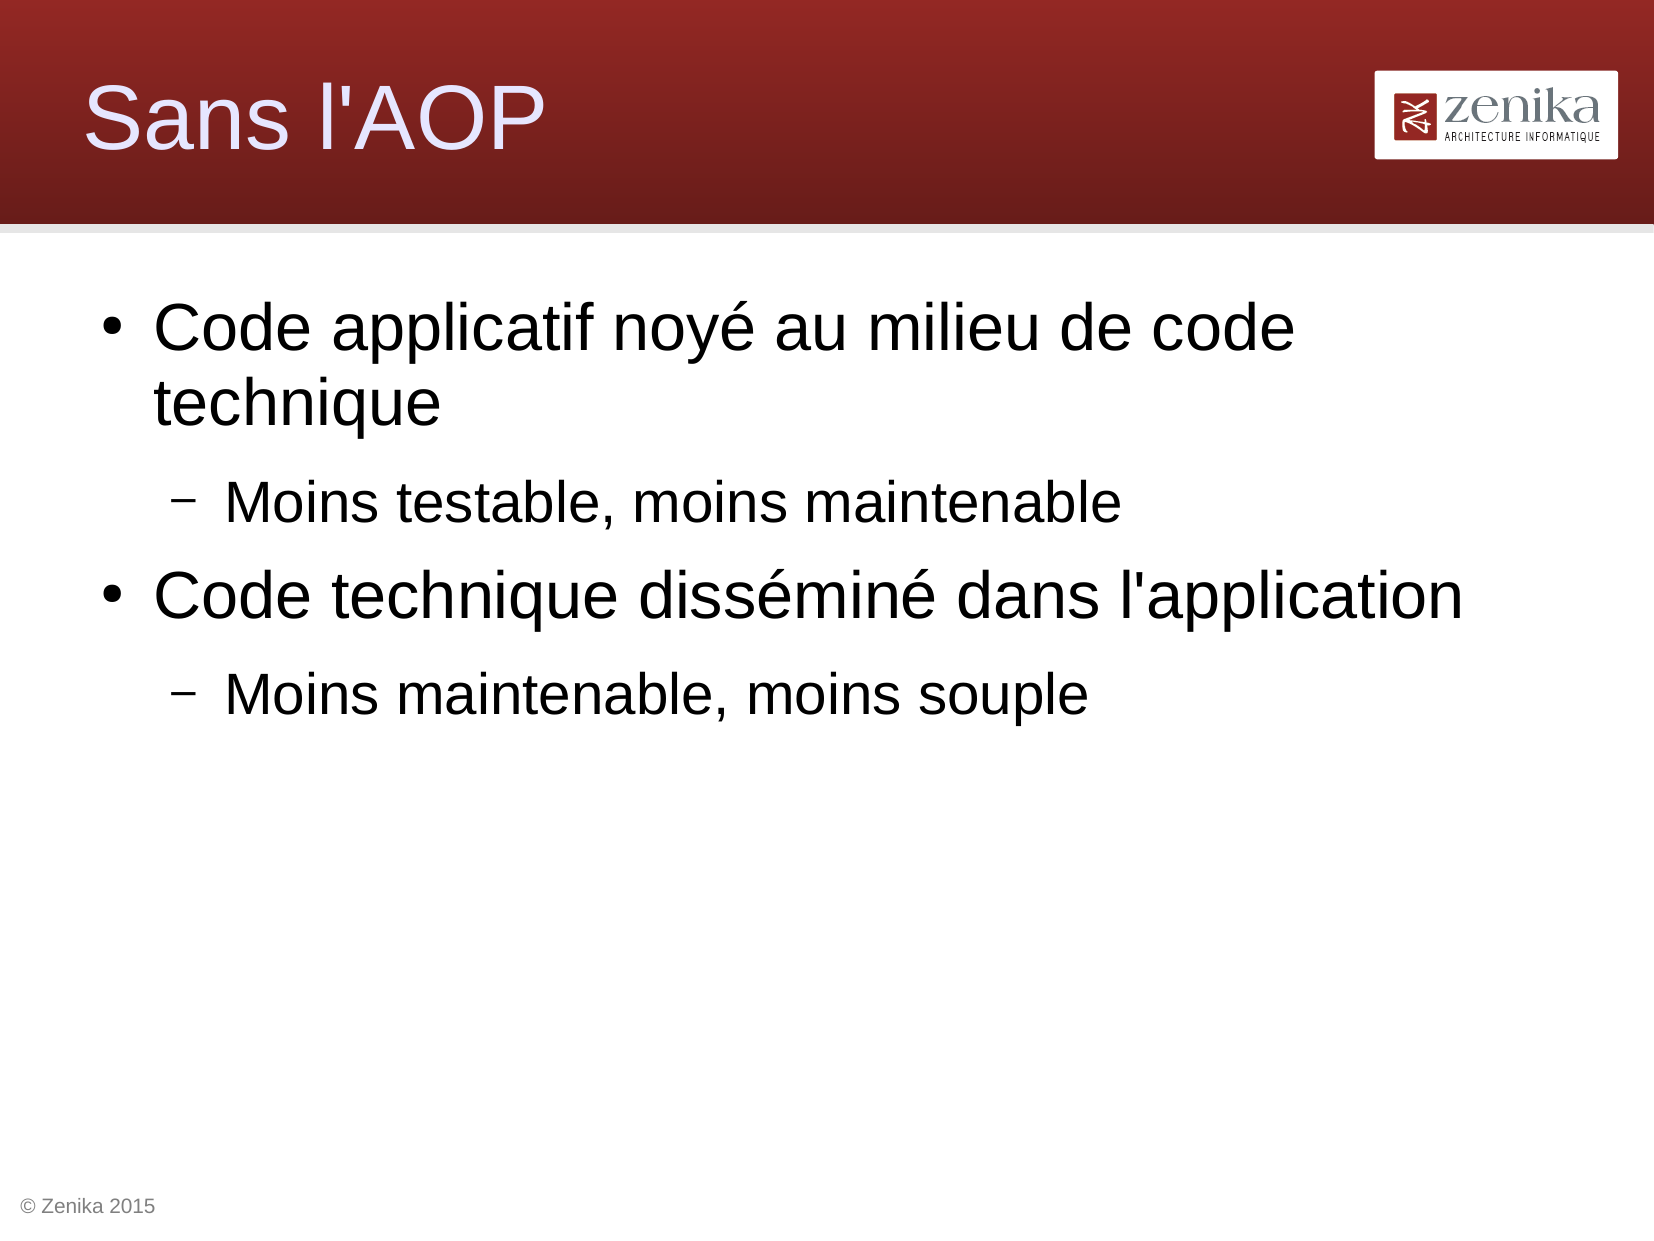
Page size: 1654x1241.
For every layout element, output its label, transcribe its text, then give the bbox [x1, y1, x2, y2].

list Code applicatif noyé au milieu de code technique Moins testable, moins maintenable Code technique disséminé dans l'application Moins maintenable, moins souple [82, 290, 1538, 1010]
title Sans l'AOP [82, 13, 1571, 222]
picture [1571, 82, 1600, 149]
